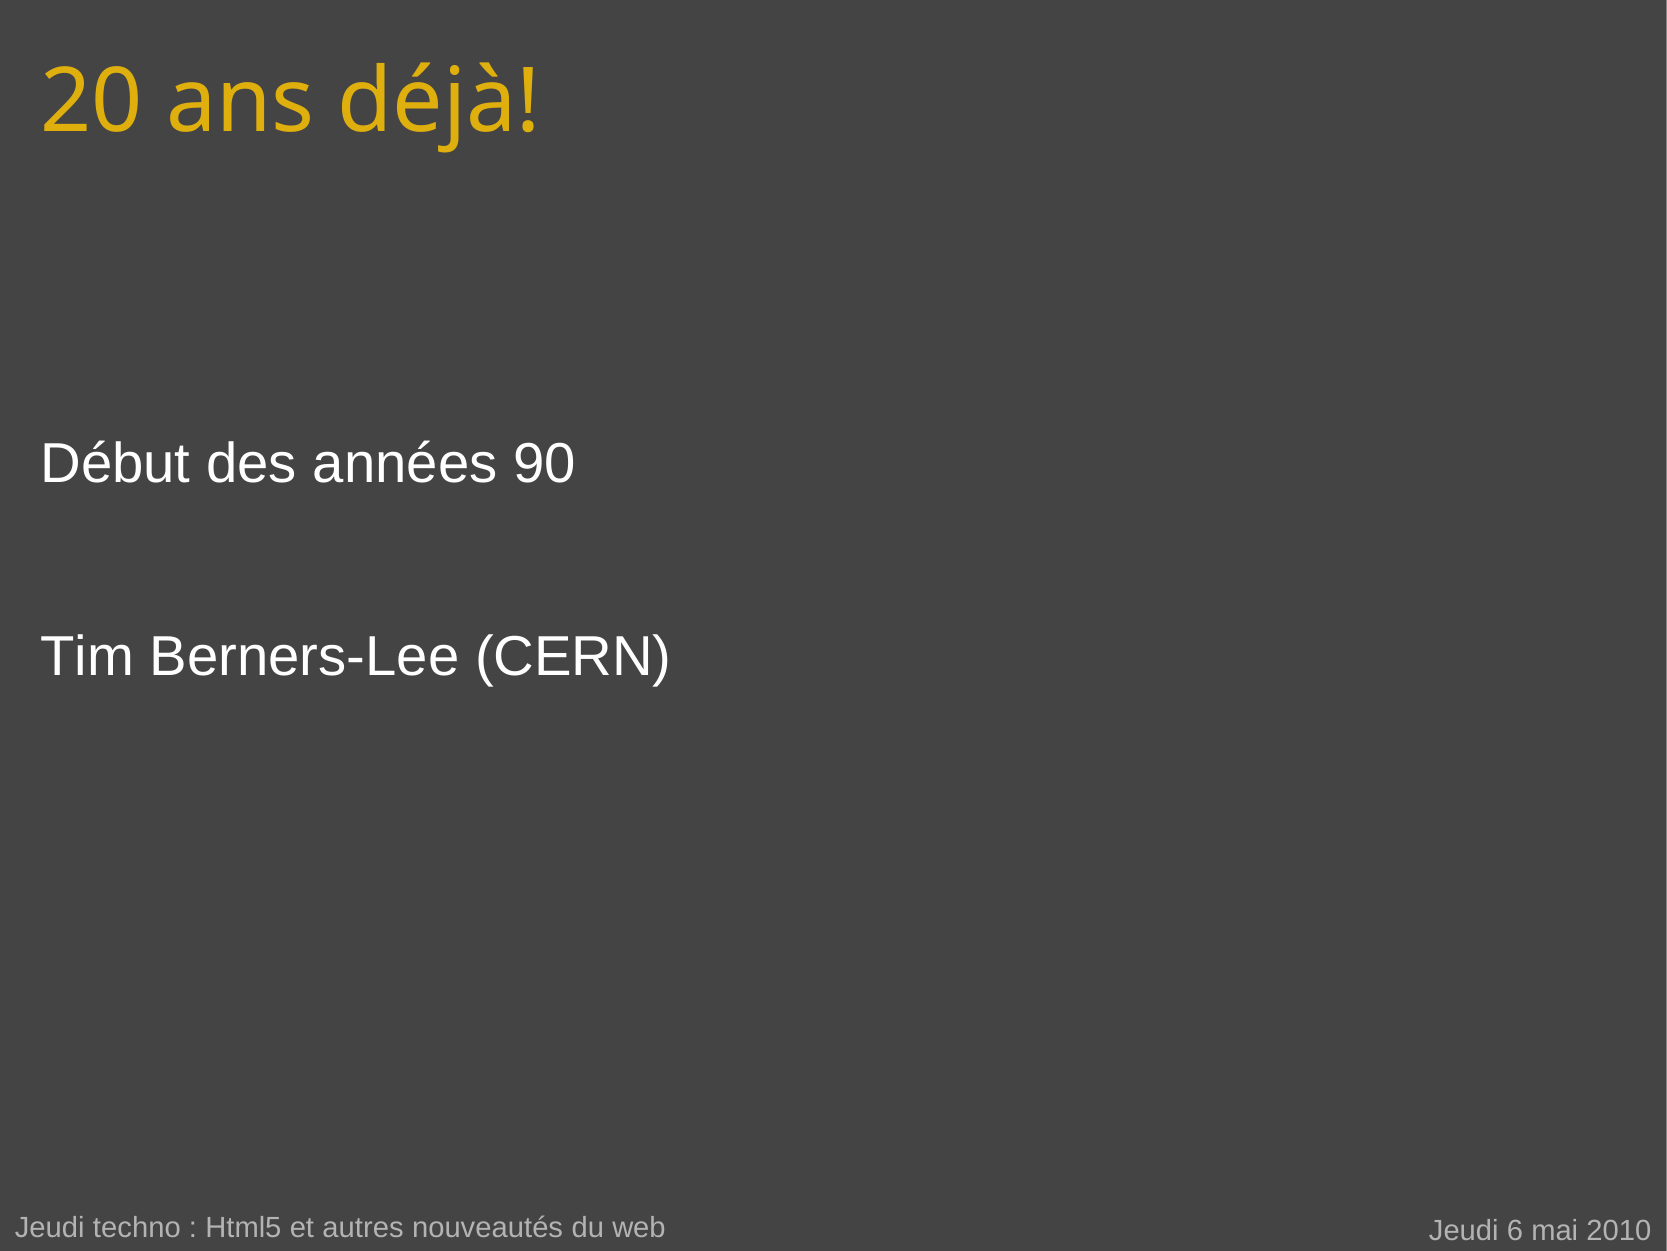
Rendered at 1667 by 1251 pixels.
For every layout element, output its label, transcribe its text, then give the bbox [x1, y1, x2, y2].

title 20 ans déjà! [40, 50, 1627, 201]
list Début des années 90 Tim Berners-Lee (CERN) [40, 300, 1627, 1211]
picture [0, 0, 1667, 1251]
